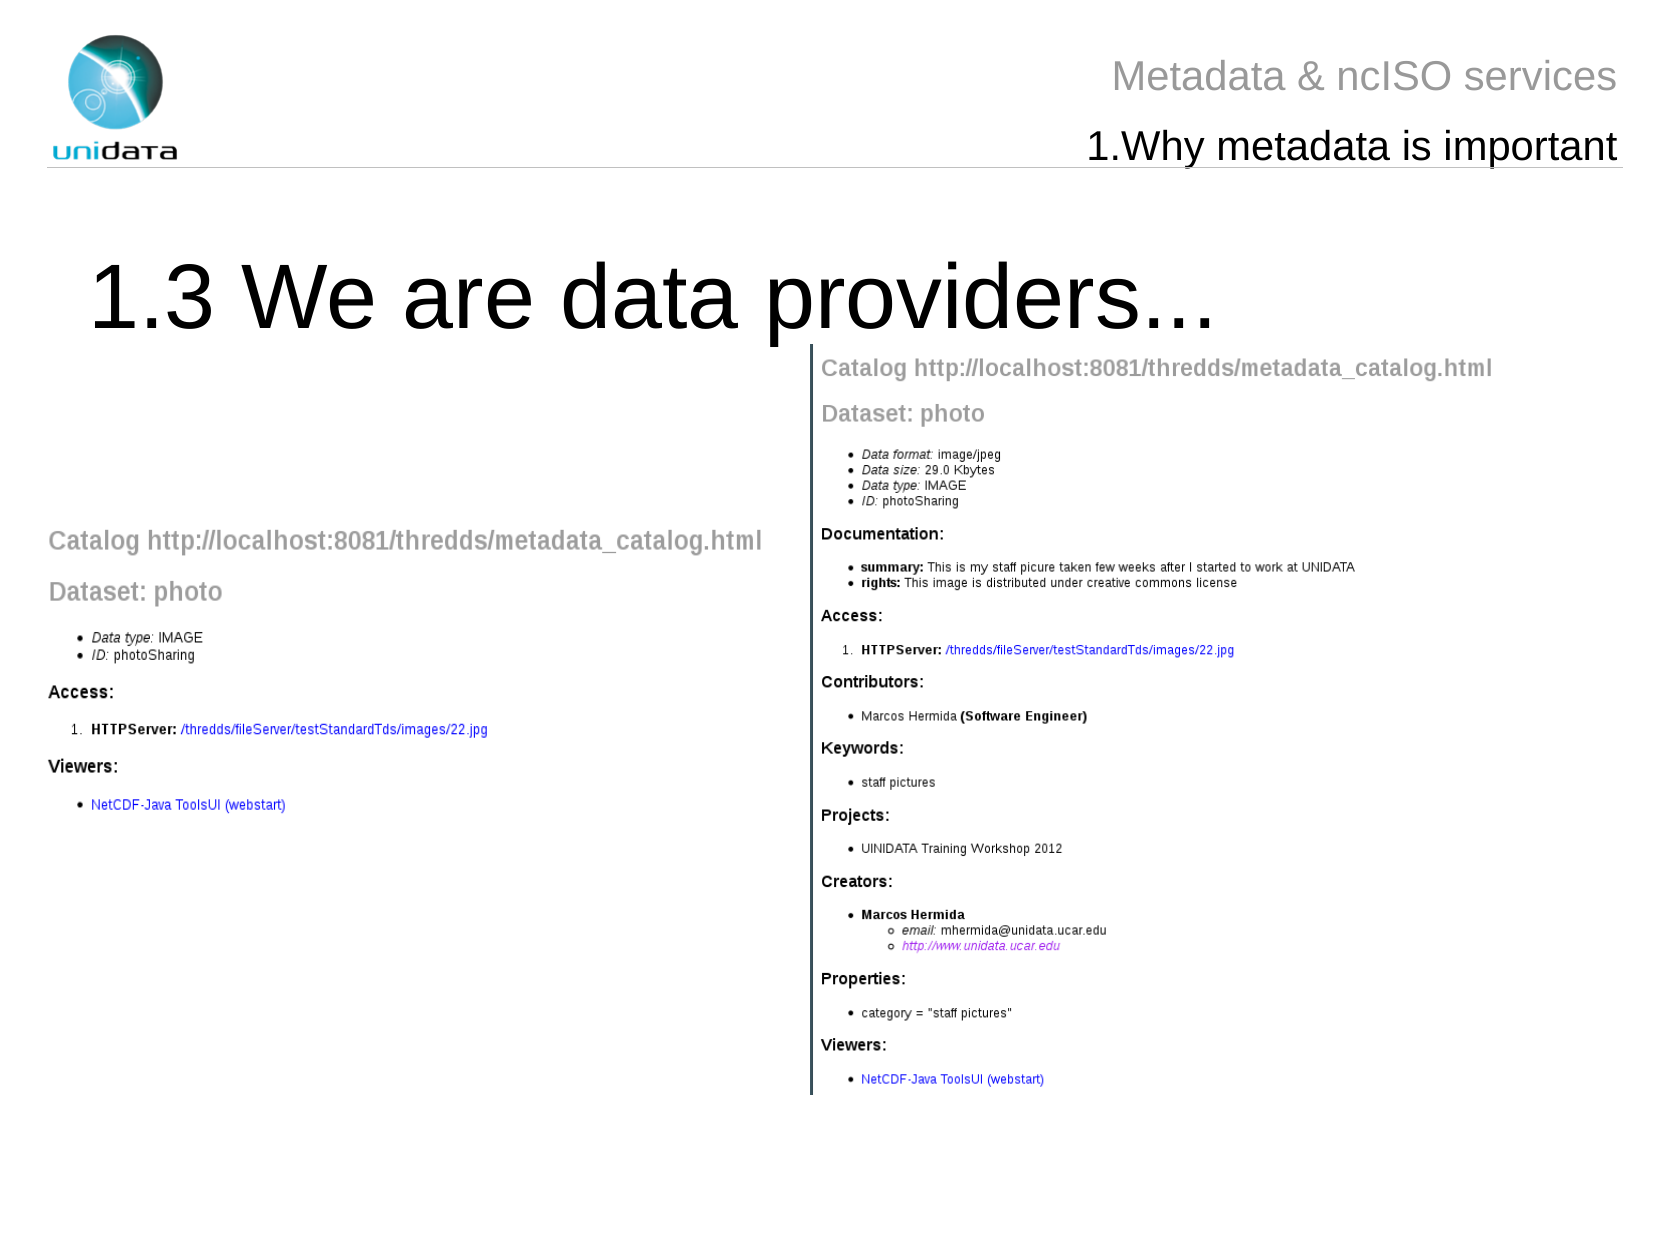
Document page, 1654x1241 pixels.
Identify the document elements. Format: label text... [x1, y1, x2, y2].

picture [41, 23, 188, 174]
picture [42, 516, 800, 841]
title 1.3 We are data providers... [88, 168, 1577, 375]
title Metadata & ncISO services 1.Why metadata is important [980, 41, 1618, 158]
picture [810, 344, 1546, 1096]
